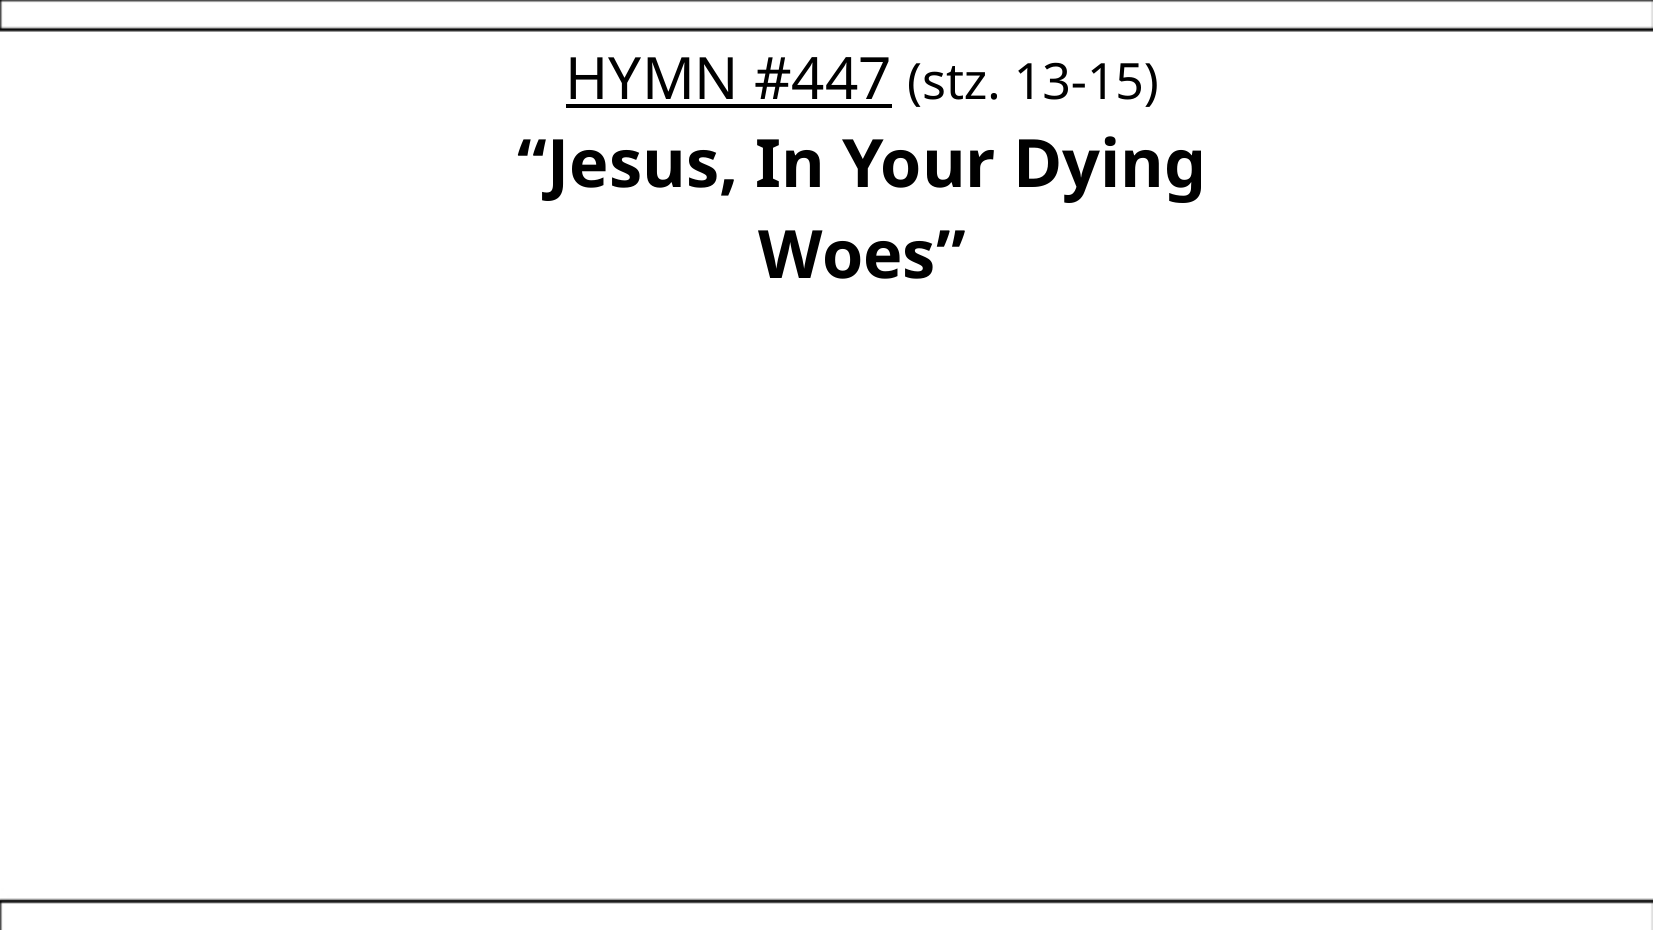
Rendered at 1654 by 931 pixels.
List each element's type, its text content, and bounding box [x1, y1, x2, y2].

text_box HYMN #447 (stz. 13-15) “Jesus, In Your Dying Woes” [405, 30, 1321, 211]
picture [0, 0, 1653, 930]
